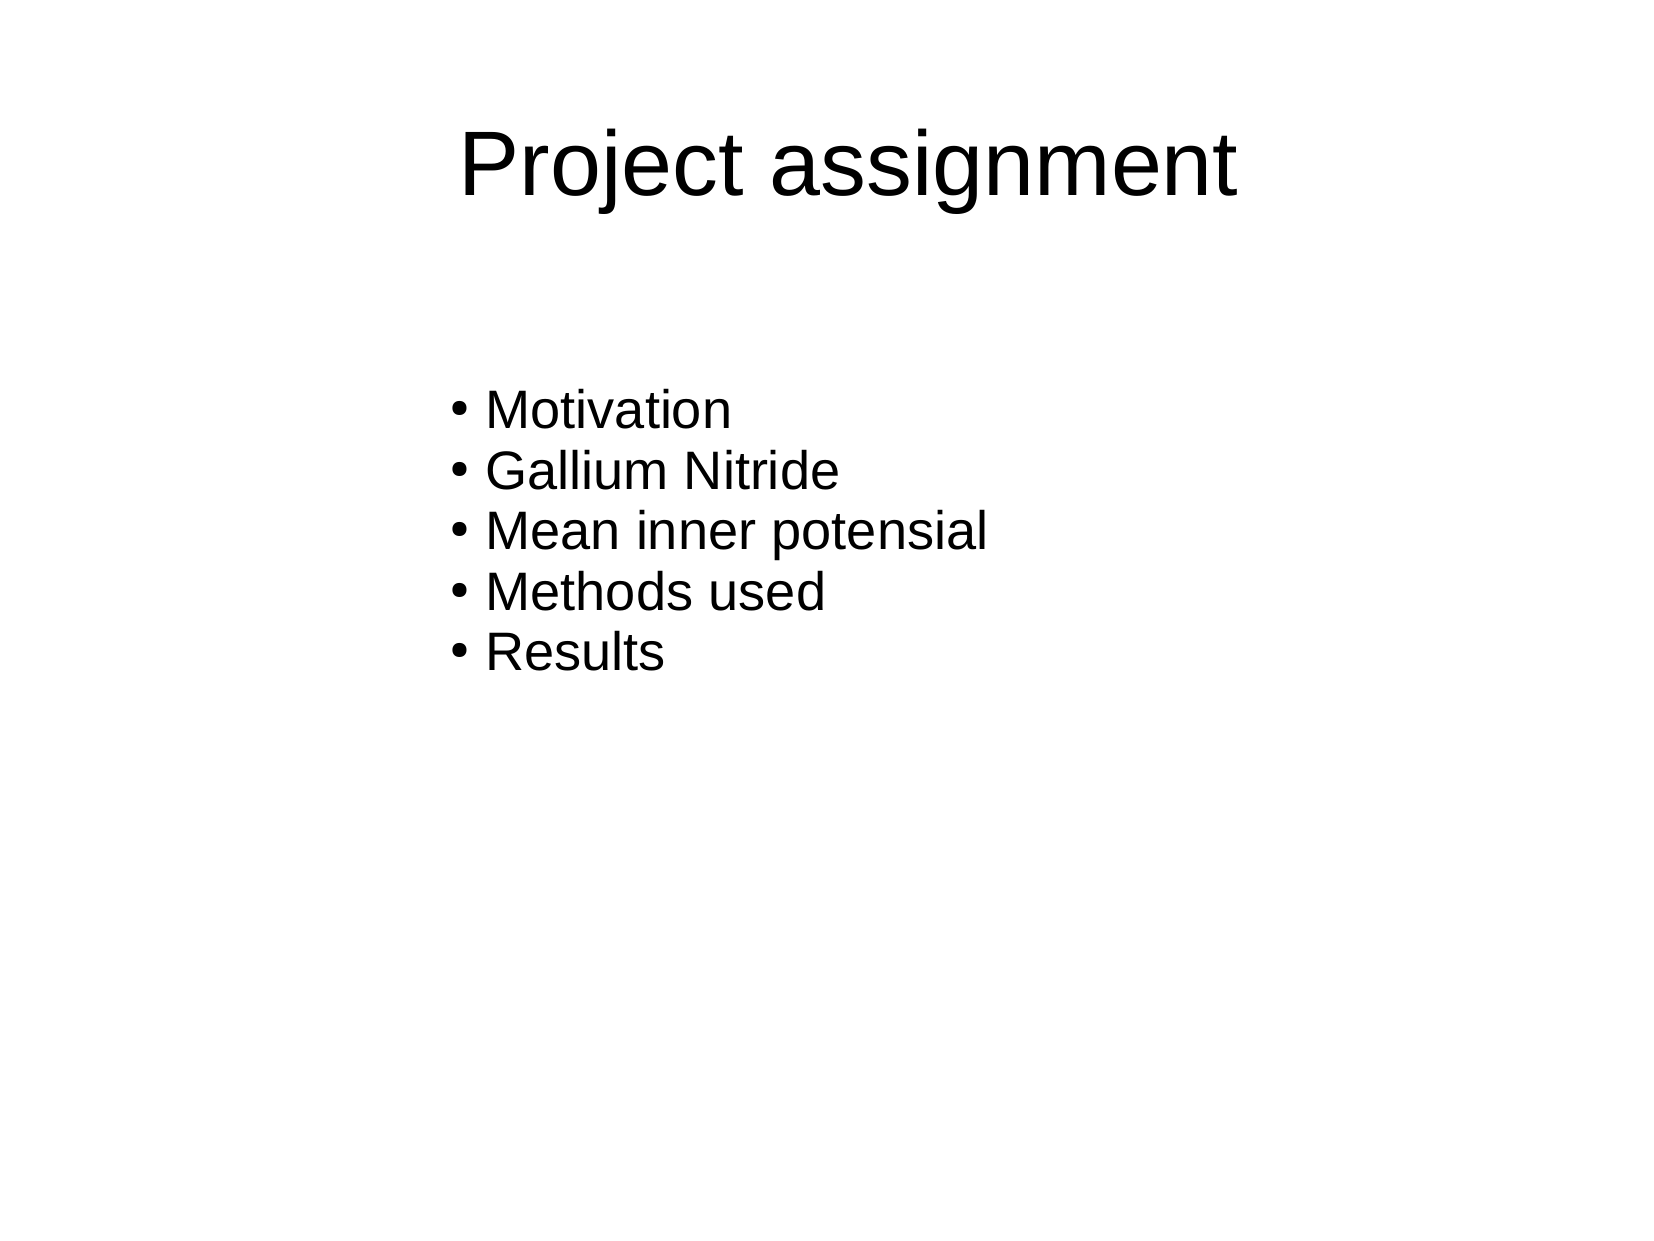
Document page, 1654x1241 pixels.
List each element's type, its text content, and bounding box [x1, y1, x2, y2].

title Project assignment [105, 60, 1594, 268]
text_box Motivation Gallium Nitride Mean inner potensial Methods used Results [435, 372, 1201, 871]
